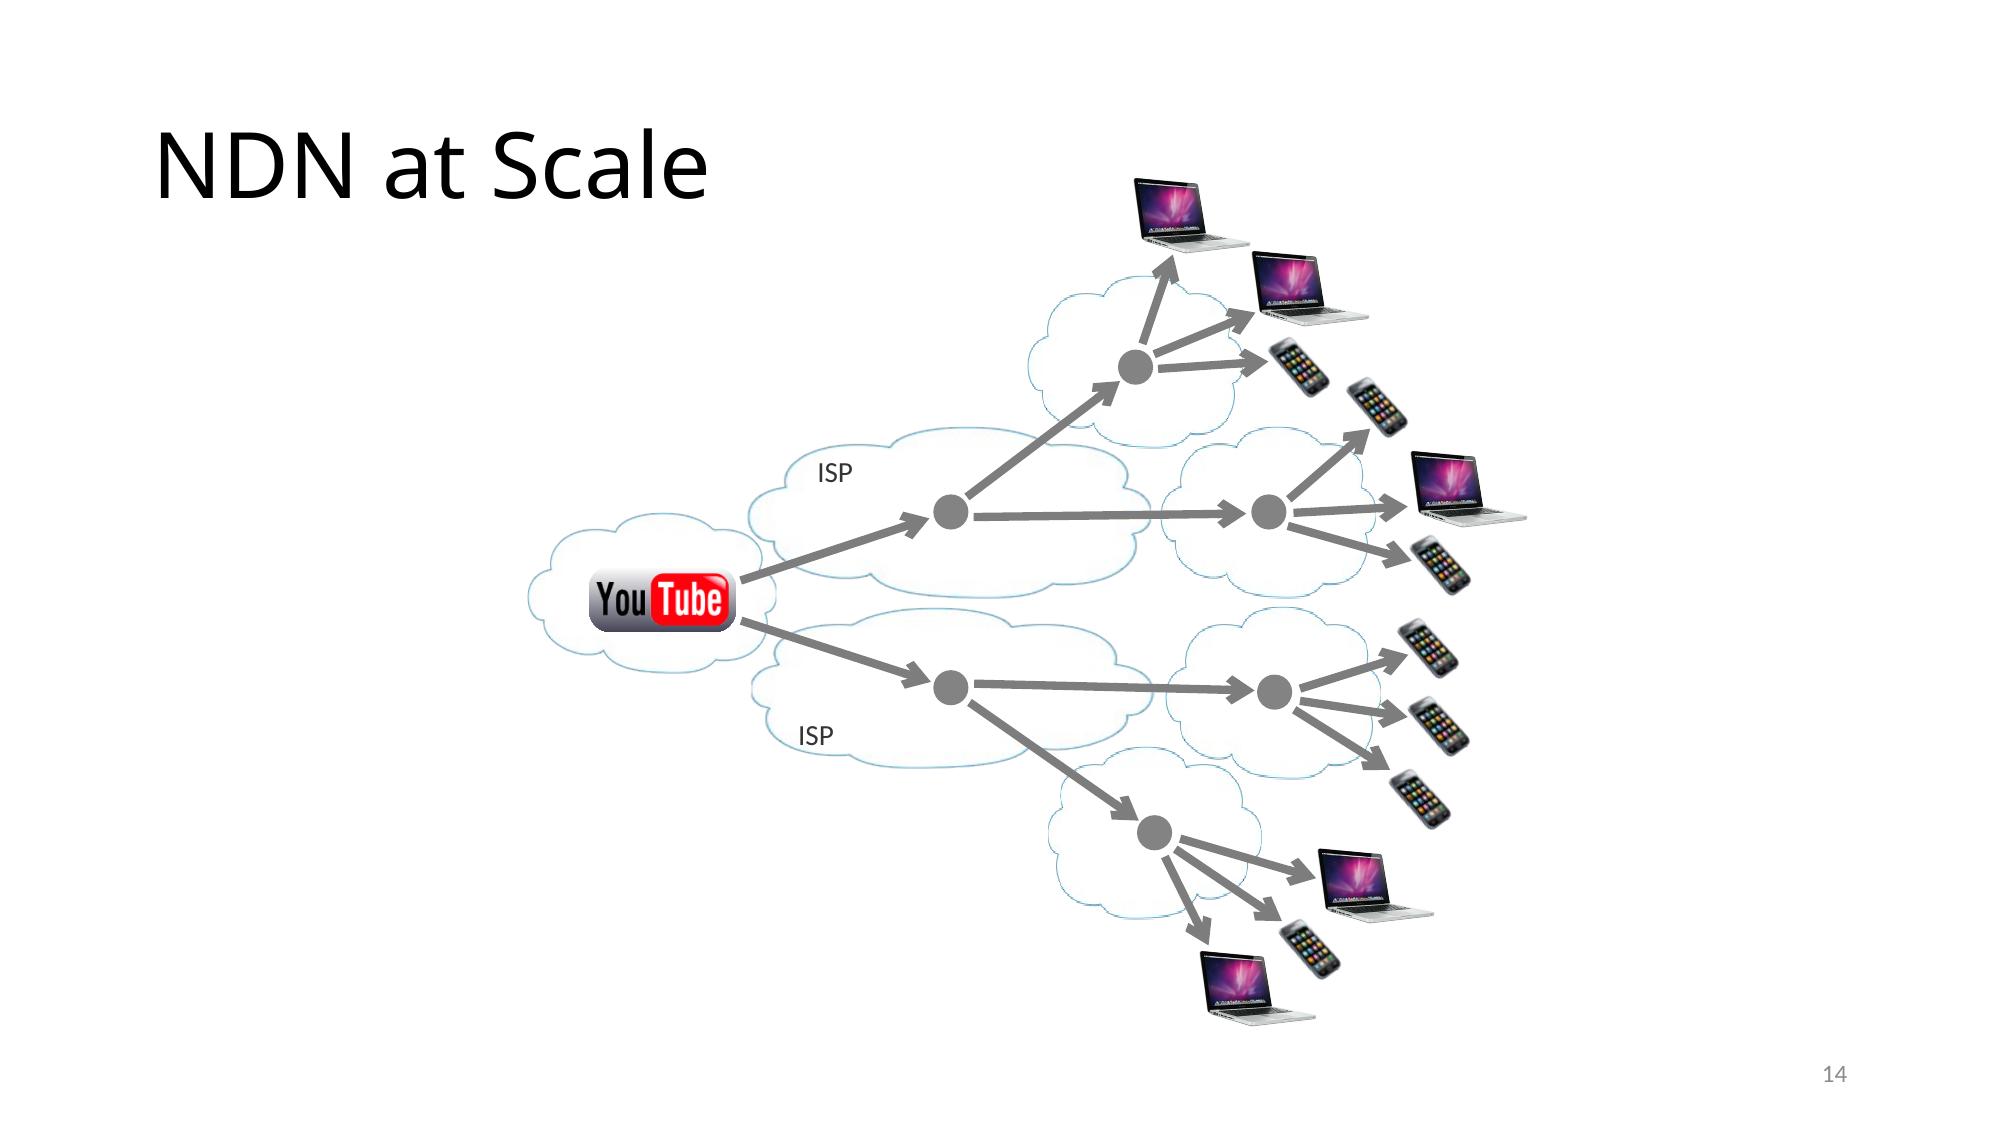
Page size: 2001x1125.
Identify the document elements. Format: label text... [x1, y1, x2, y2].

picture [1395, 442, 1542, 603]
text_box ISP [798, 716, 835, 752]
picture [1395, 609, 1462, 686]
picture [527, 169, 1411, 920]
slide_number <number> [1412, 1042, 1863, 1103]
picture [1405, 687, 1473, 764]
text_box [1251, 494, 1287, 530]
text_box [1257, 674, 1293, 710]
title NDN at Scale [1176, 265, 1240, 275]
text_box [1136, 815, 1173, 851]
picture [1184, 840, 1449, 1043]
text_box [933, 670, 969, 706]
text_box [933, 494, 969, 530]
title NDN at Scale [137, 59, 1863, 278]
picture [1386, 760, 1454, 837]
text_box ISP [817, 452, 854, 488]
text_box [589, 566, 736, 633]
text_box [1117, 349, 1154, 385]
